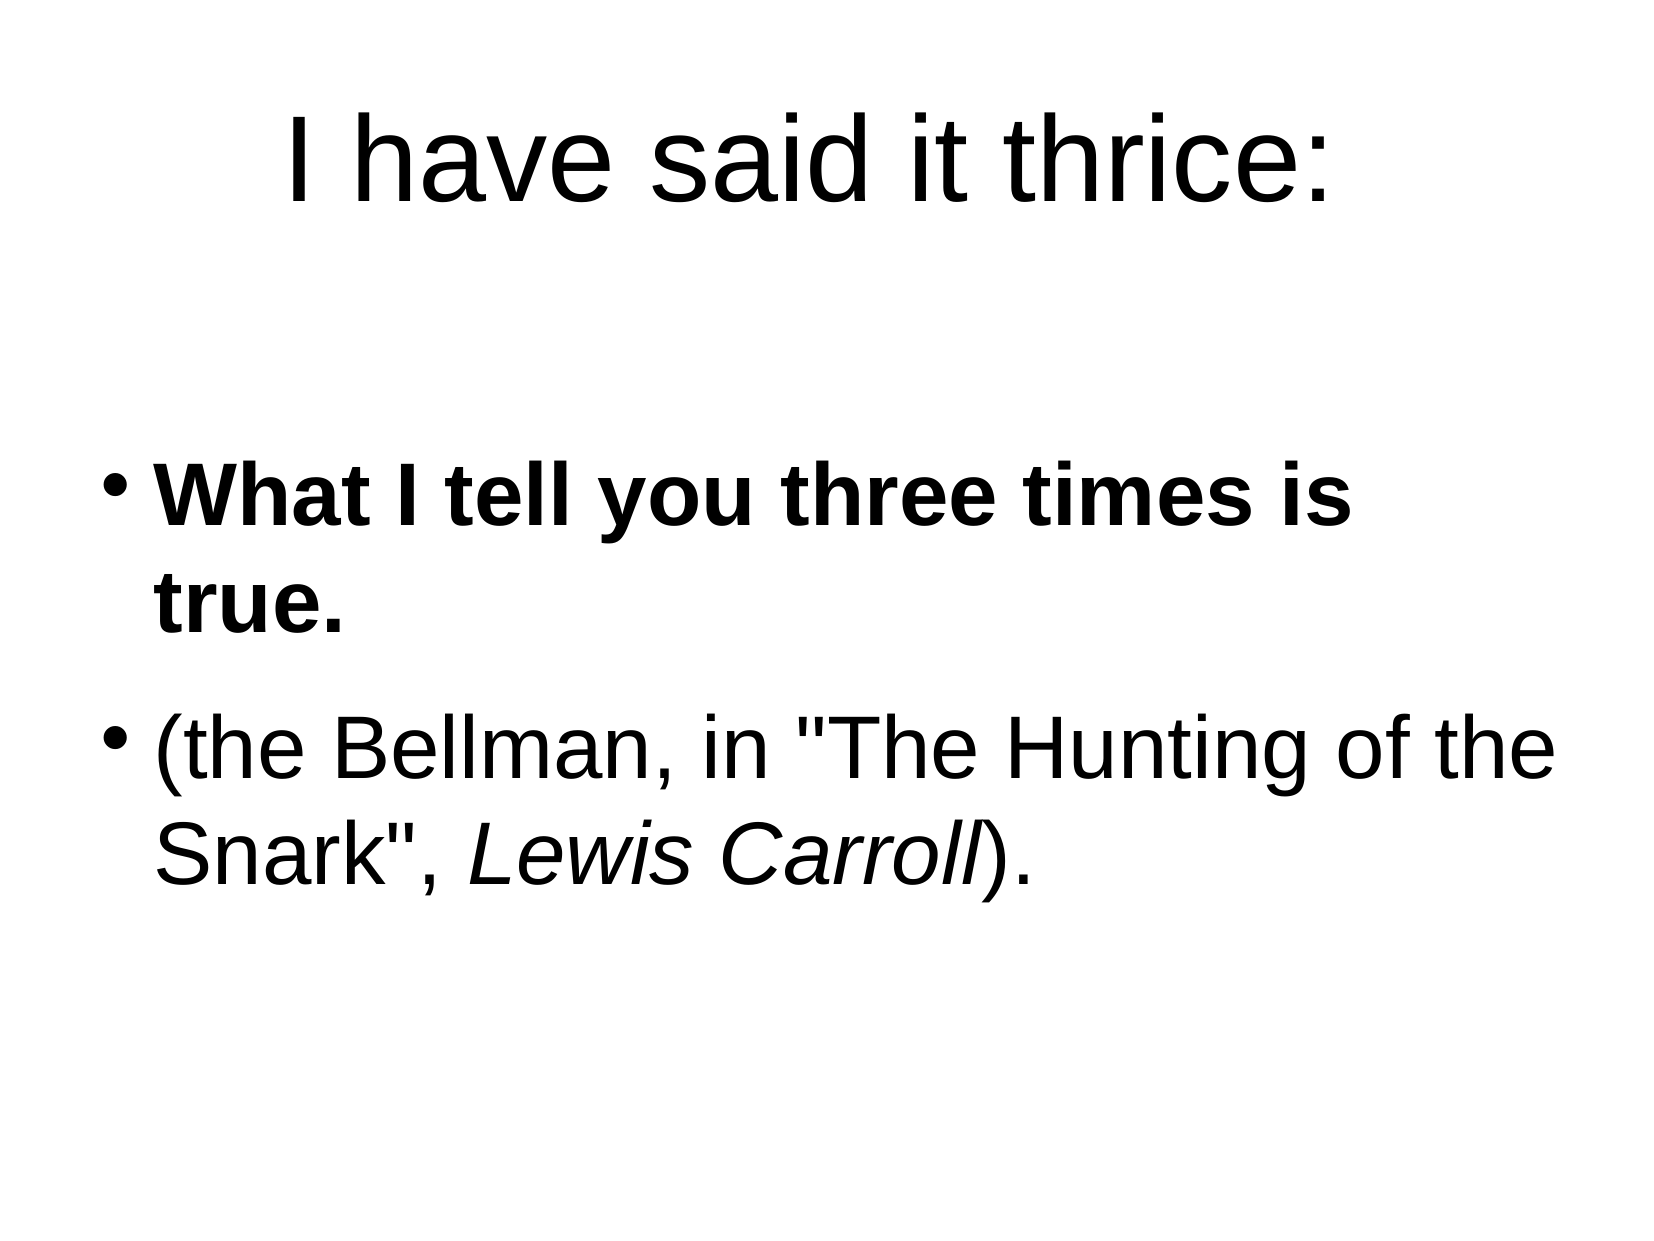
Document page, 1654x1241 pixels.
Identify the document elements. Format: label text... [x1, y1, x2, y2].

text_box What I tell you three times is true. (the Bellman, in "The Hunting of the Snark", Lewis Carroll). [82, 290, 1571, 1010]
text_box I have said it thrice: [82, 49, 1571, 257]
